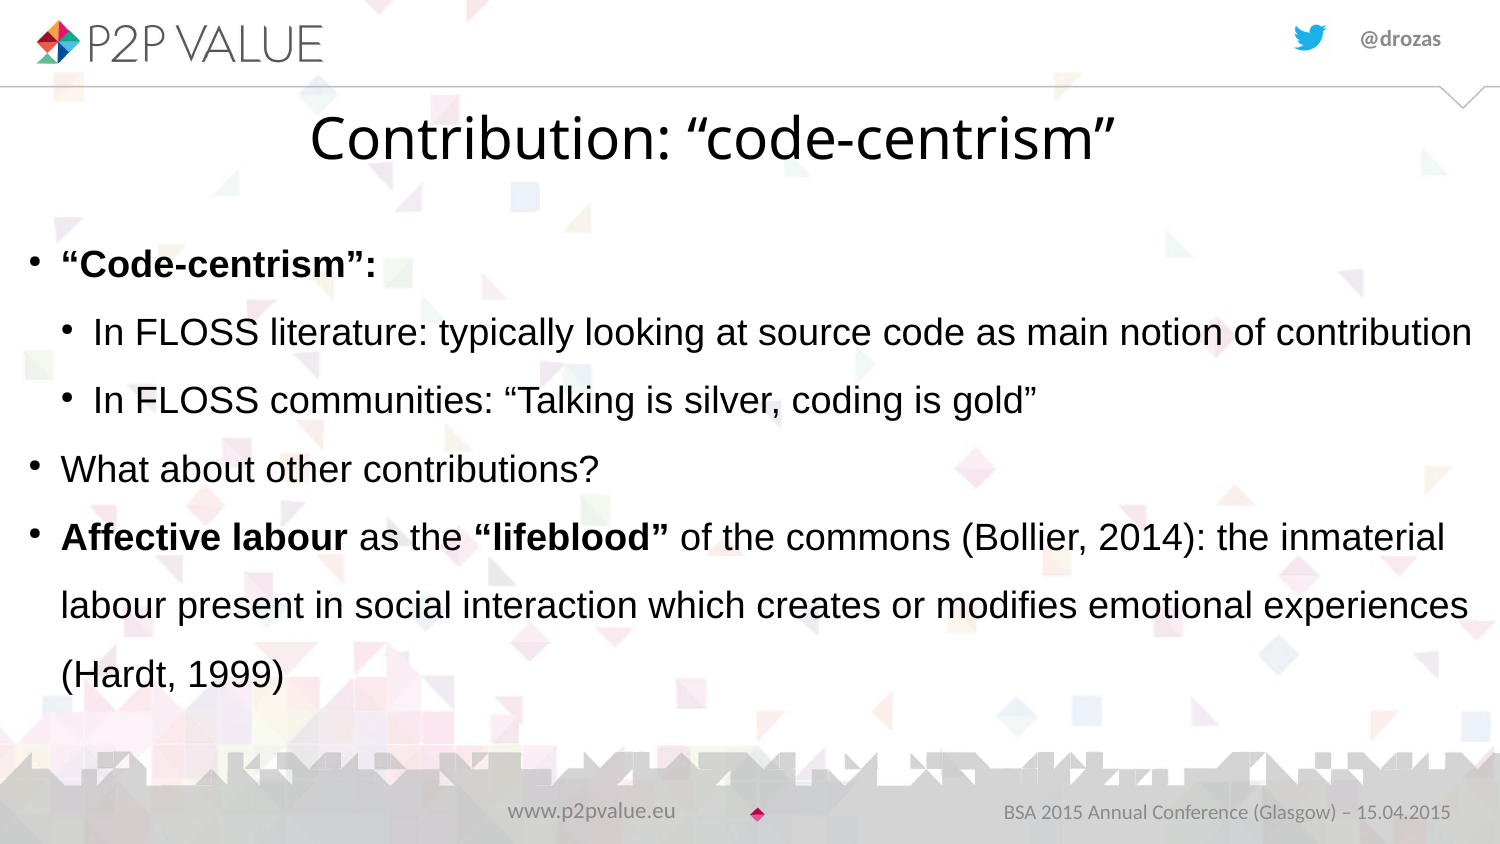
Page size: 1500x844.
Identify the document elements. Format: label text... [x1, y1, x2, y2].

text_box @drozas [1333, 15, 1455, 60]
subtitle “Code-centrism”: In FLOSS literature: typically looking at source code as main notion of contribution In FLOSS communities: “Talking is silver, coding is gold” What about other contributions? Affective labour as the “lifeblood” of the commons (Bollier, 2014): the inmaterial labour present in social interaction which creates or modifies emotional experiences (Hardt, 1999) [15, 210, 1496, 766]
text_box BSA 2015 Annual Conference (Glasgow) – 15.04.2015 [777, 788, 1470, 834]
title Contribution: “code-centrism” [60, 92, 1366, 181]
text_box www.p2pvalue.eu [501, 789, 720, 829]
picture [0, 0, 1500, 844]
